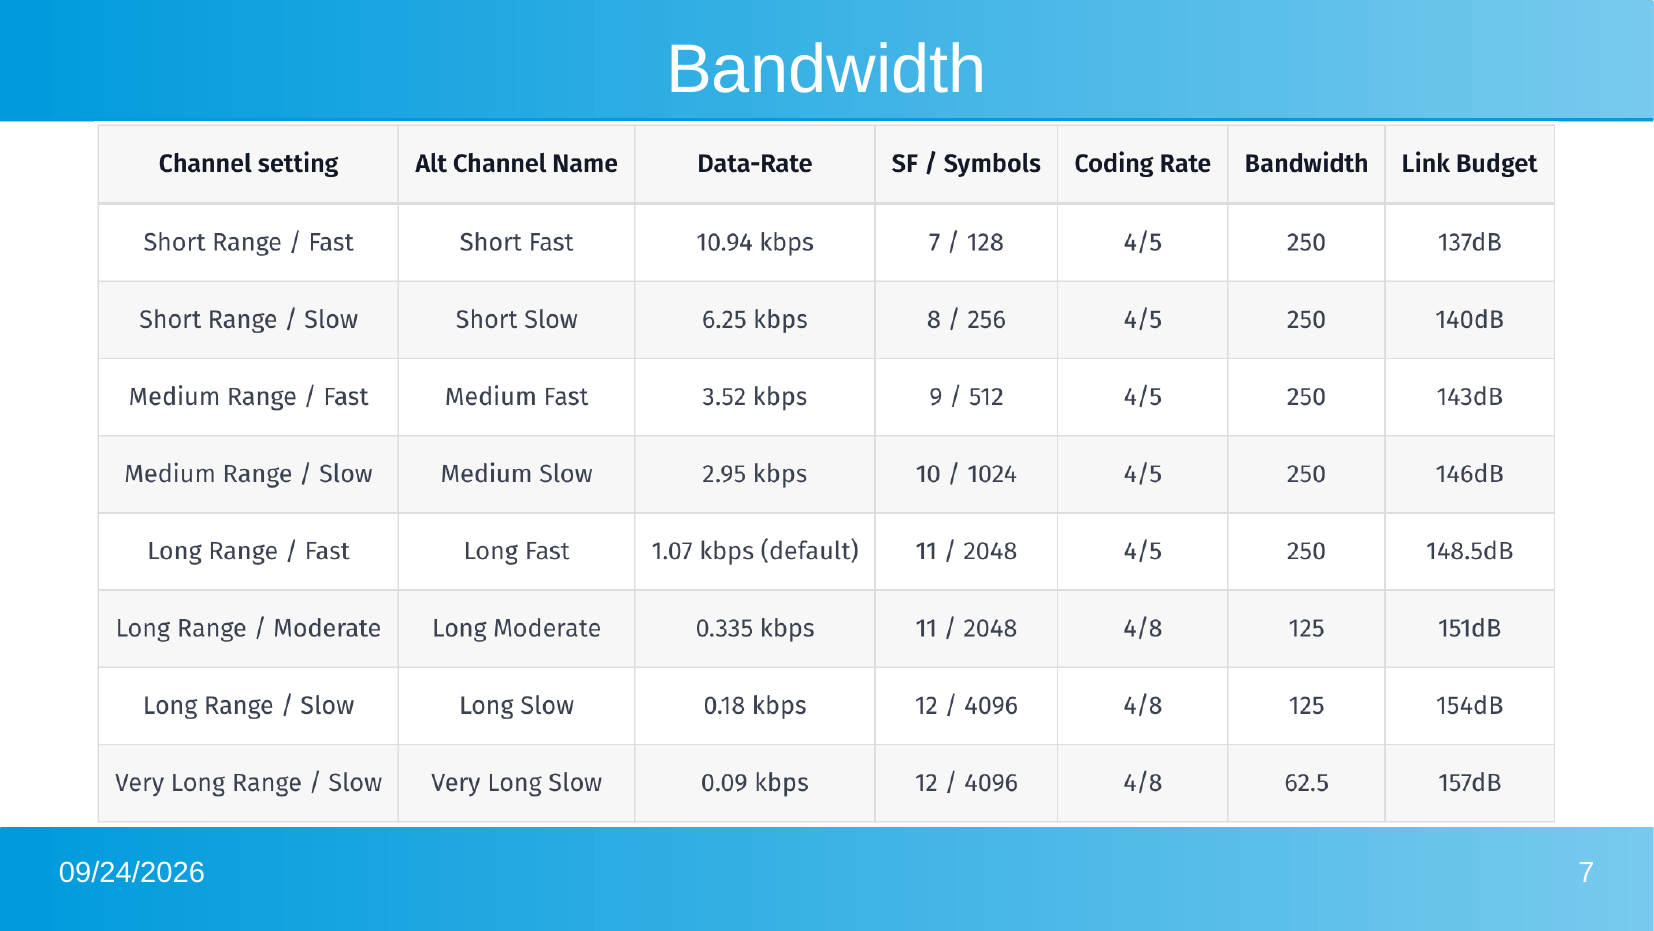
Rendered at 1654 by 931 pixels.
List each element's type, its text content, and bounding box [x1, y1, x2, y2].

title Bandwidth [59, 29, 1595, 108]
picture [94, 122, 1558, 826]
